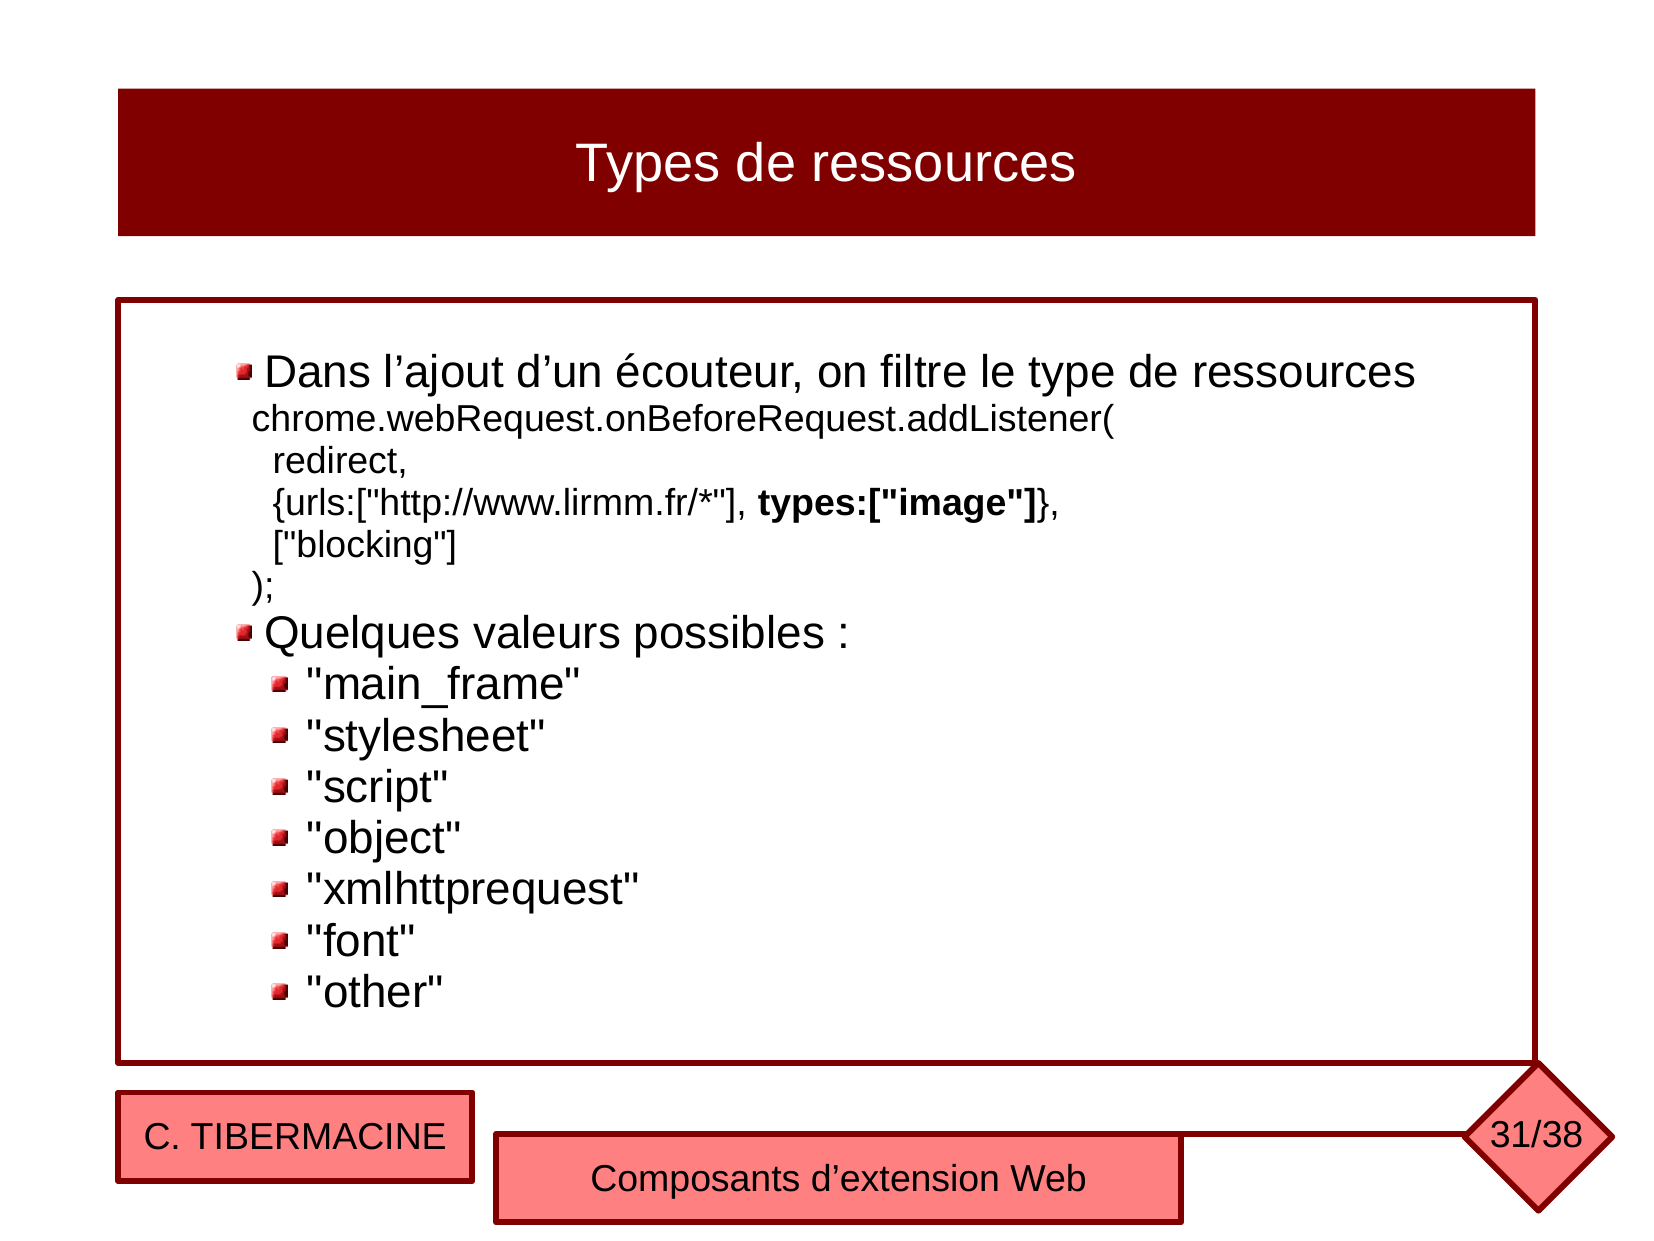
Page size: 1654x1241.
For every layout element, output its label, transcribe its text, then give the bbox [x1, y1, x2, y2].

picture [271, 829, 288, 846]
text_box Types de ressources [118, 88, 1536, 237]
picture [271, 983, 288, 1000]
picture [271, 778, 288, 795]
picture [271, 932, 288, 949]
text_box <numéro>/38 [1475, 1106, 1654, 1163]
picture [271, 727, 288, 743]
text_box C. TIBERMACINE [118, 1092, 473, 1182]
text_box [1495, 1062, 1582, 1106]
text_box [1464, 1126, 1475, 1148]
text_box [1490, 1163, 1587, 1211]
picture [236, 363, 252, 380]
text_box Dans l’ajout d’un écouteur, on filtre le type de ressources chrome.webRequest.onBeforeRequest.addListener( redirect, {urls:["http://www.lirmm.fr/*"], types:["image"]}, ["blocking"] ); Quelques valeurs possibles : "main_frame" "stylesheet" "script" "object" "xmlhttprequest" "font" "other" [118, 299, 1536, 1063]
picture [271, 676, 288, 692]
text_box Composants d’extension Web [496, 1133, 1182, 1223]
picture [271, 881, 288, 897]
picture [236, 624, 252, 641]
